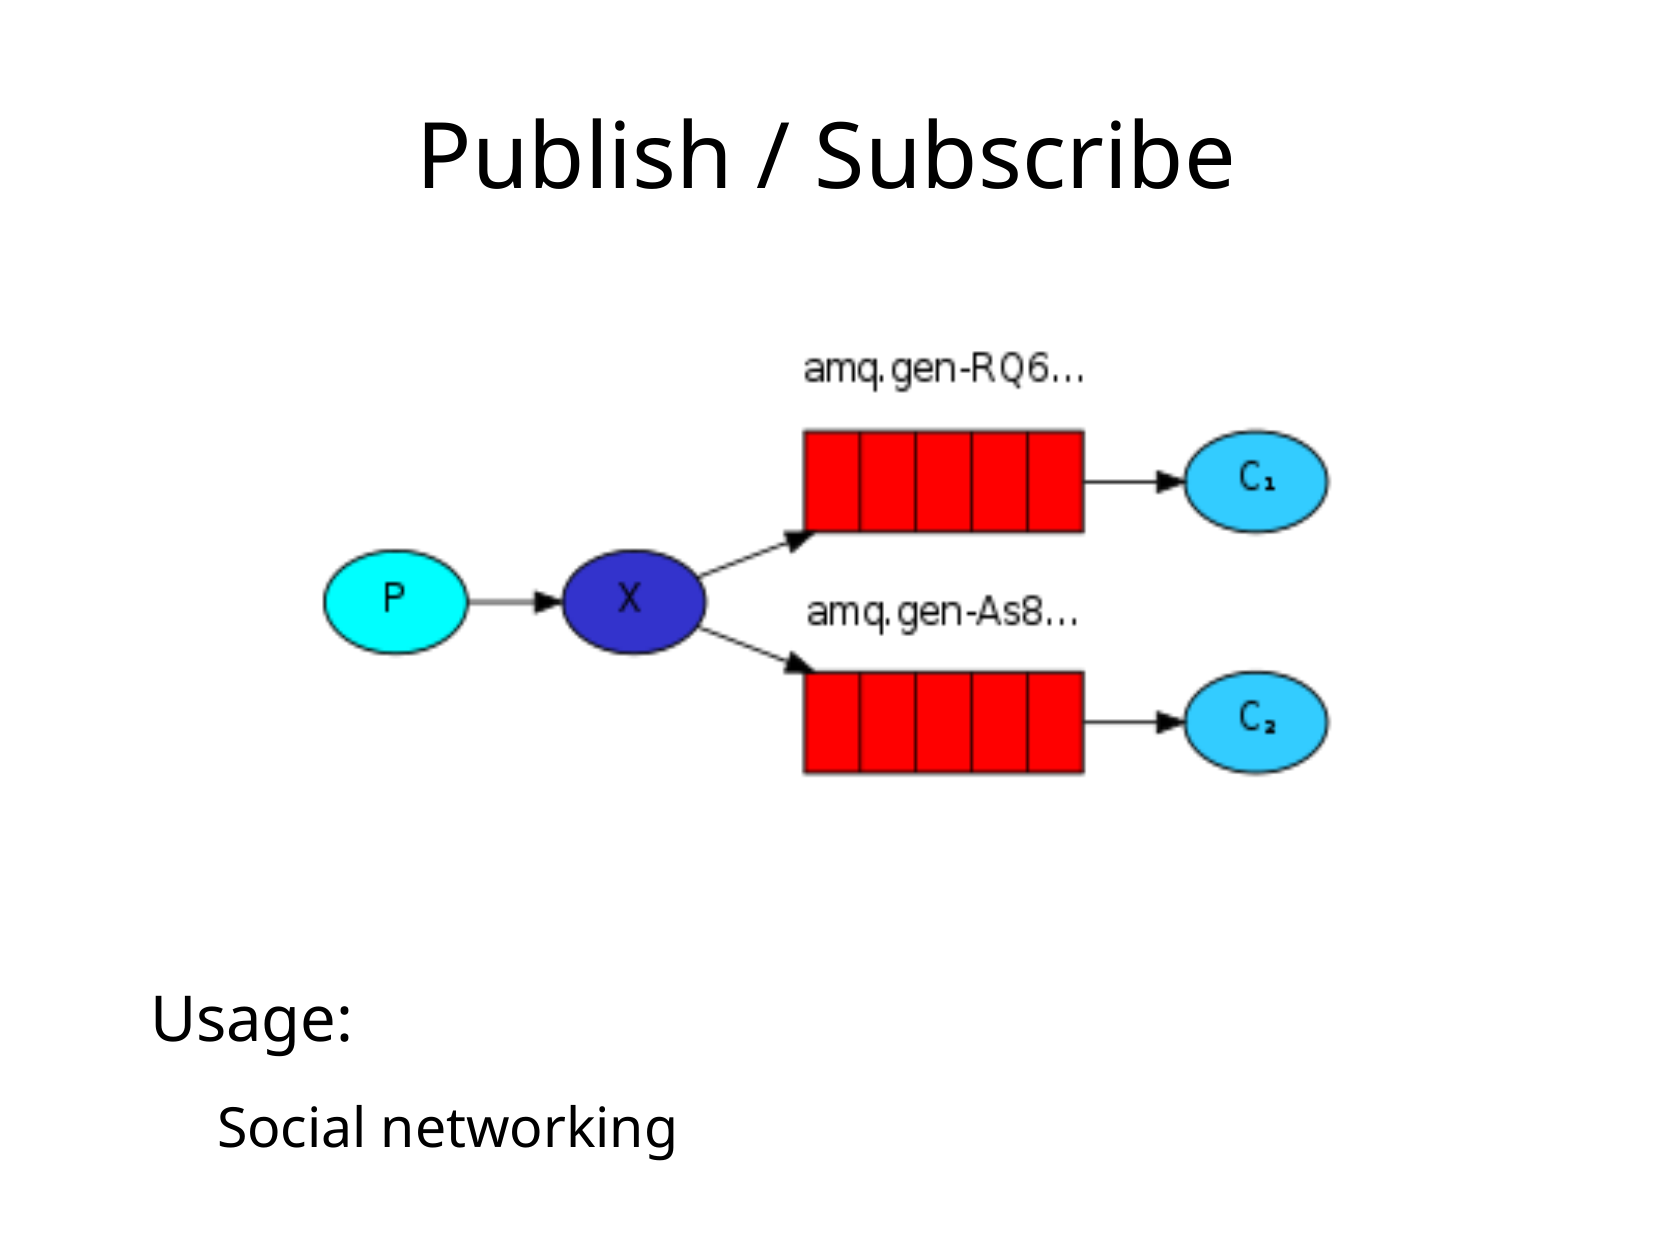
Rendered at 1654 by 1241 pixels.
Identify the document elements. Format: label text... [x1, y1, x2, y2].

list Usage: Social networking [82, 290, 1538, 1171]
picture [315, 304, 1338, 830]
title Publish / Subscribe [82, 49, 1571, 257]
